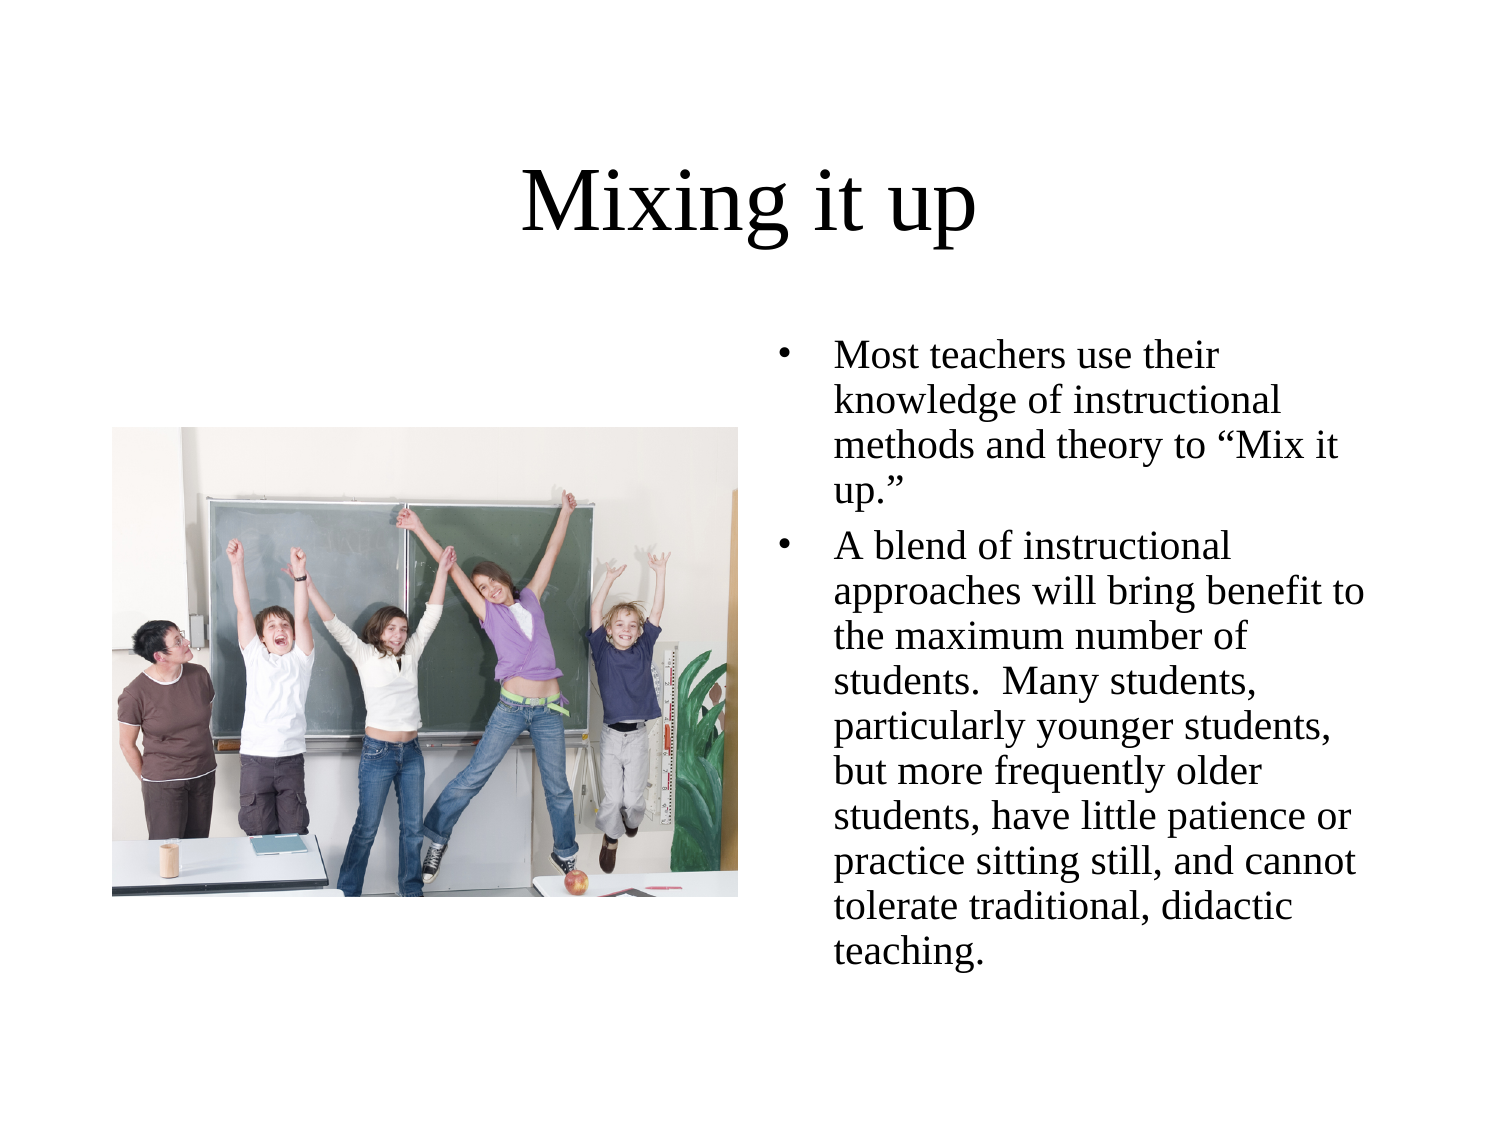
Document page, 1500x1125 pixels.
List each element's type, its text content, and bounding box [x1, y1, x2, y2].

title Mixing it up [112, 99, 1388, 288]
list Most teachers use their knowledge of instructional methods and theory to “Mix it up.” A blend of instructional approaches will bring benefit to the maximum number of students. Many students, particularly younger students, but more frequently older students, have little patience or practice sitting still, and cannot tolerate traditional, didactic teaching. [762, 324, 1388, 1000]
picture [112, 427, 738, 897]
